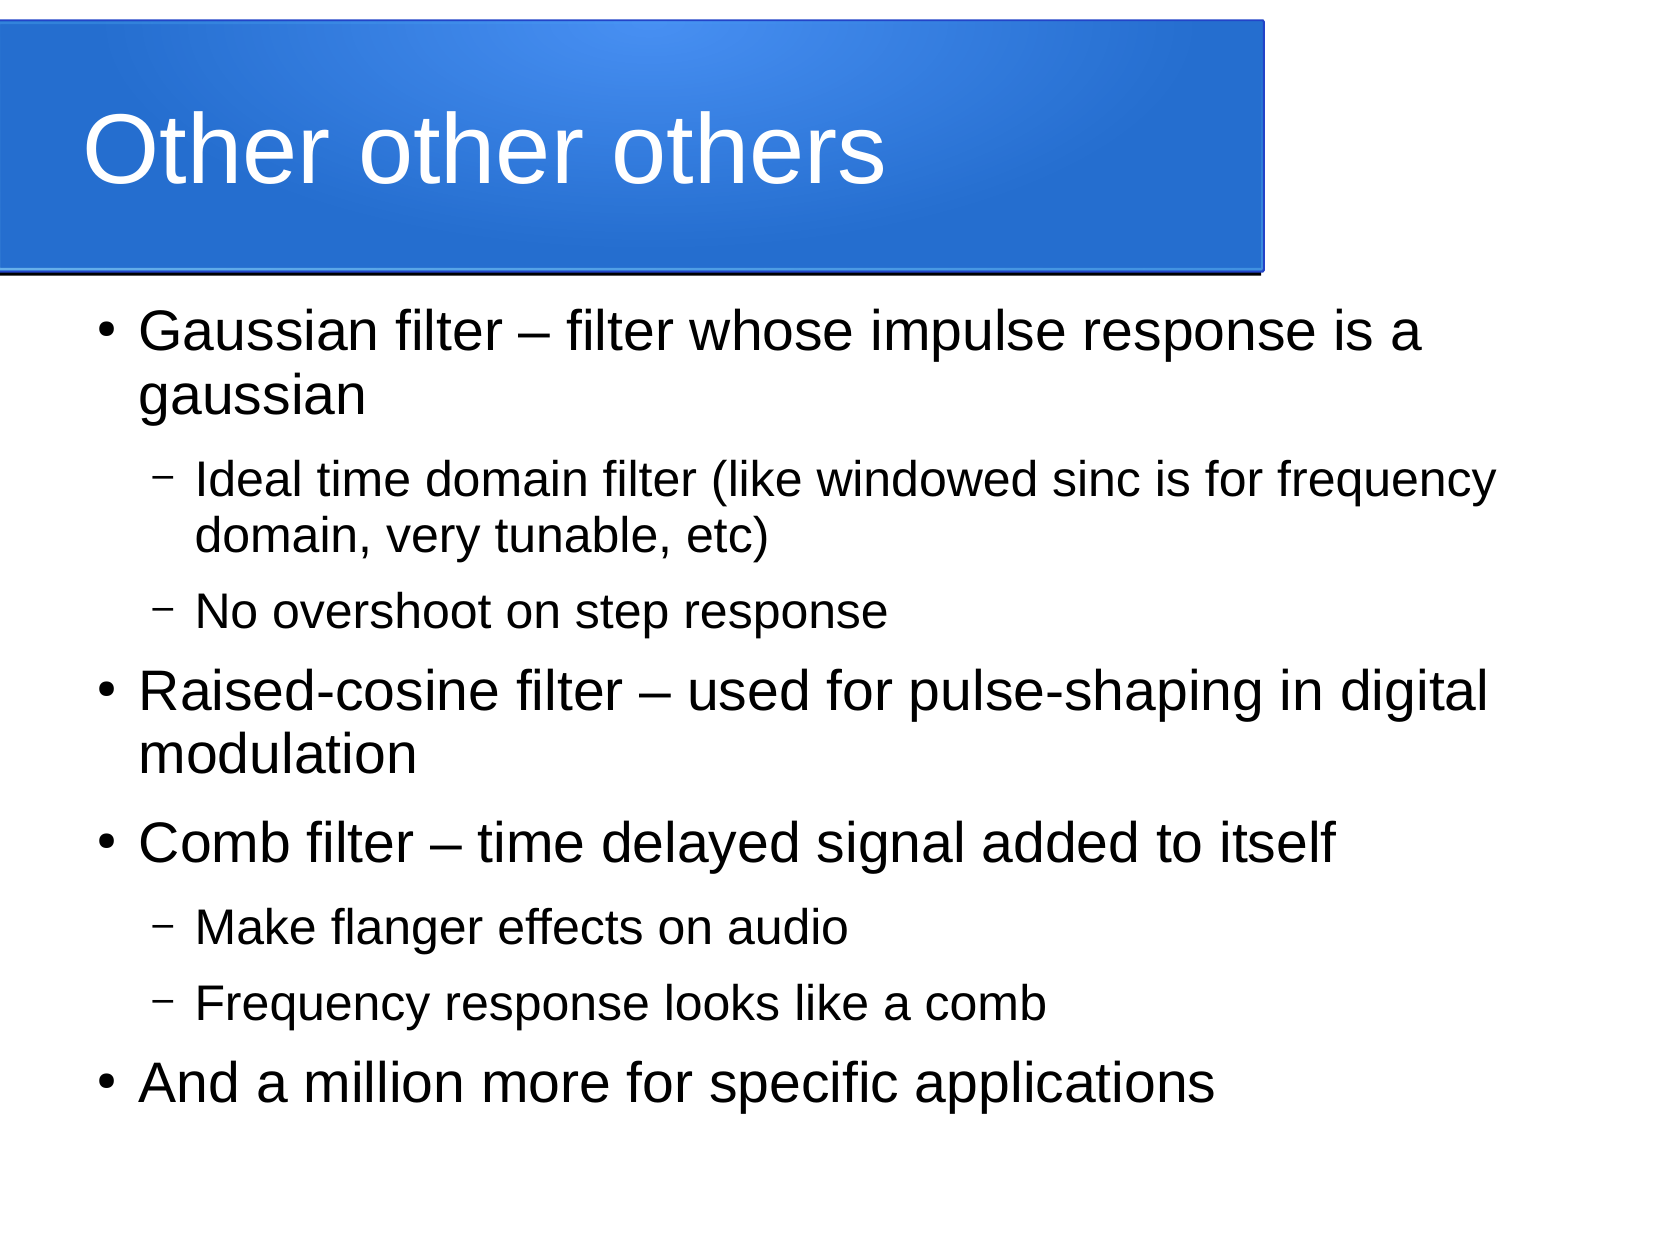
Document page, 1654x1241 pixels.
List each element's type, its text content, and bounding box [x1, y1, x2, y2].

title Other other others [82, 47, 1235, 252]
list Gaussian filter – filter whose impulse response is a gaussian Ideal time domain filter (like windowed sinc is for frequency domain, very tunable, etc) No overshoot on step response Raised-cosine filter – used for pulse-shaping in digital modulation Comb filter – time delayed signal added to itself Make flanger effects on audio Frequency response looks like a comb And a million more for specific applications [82, 299, 1571, 1126]
